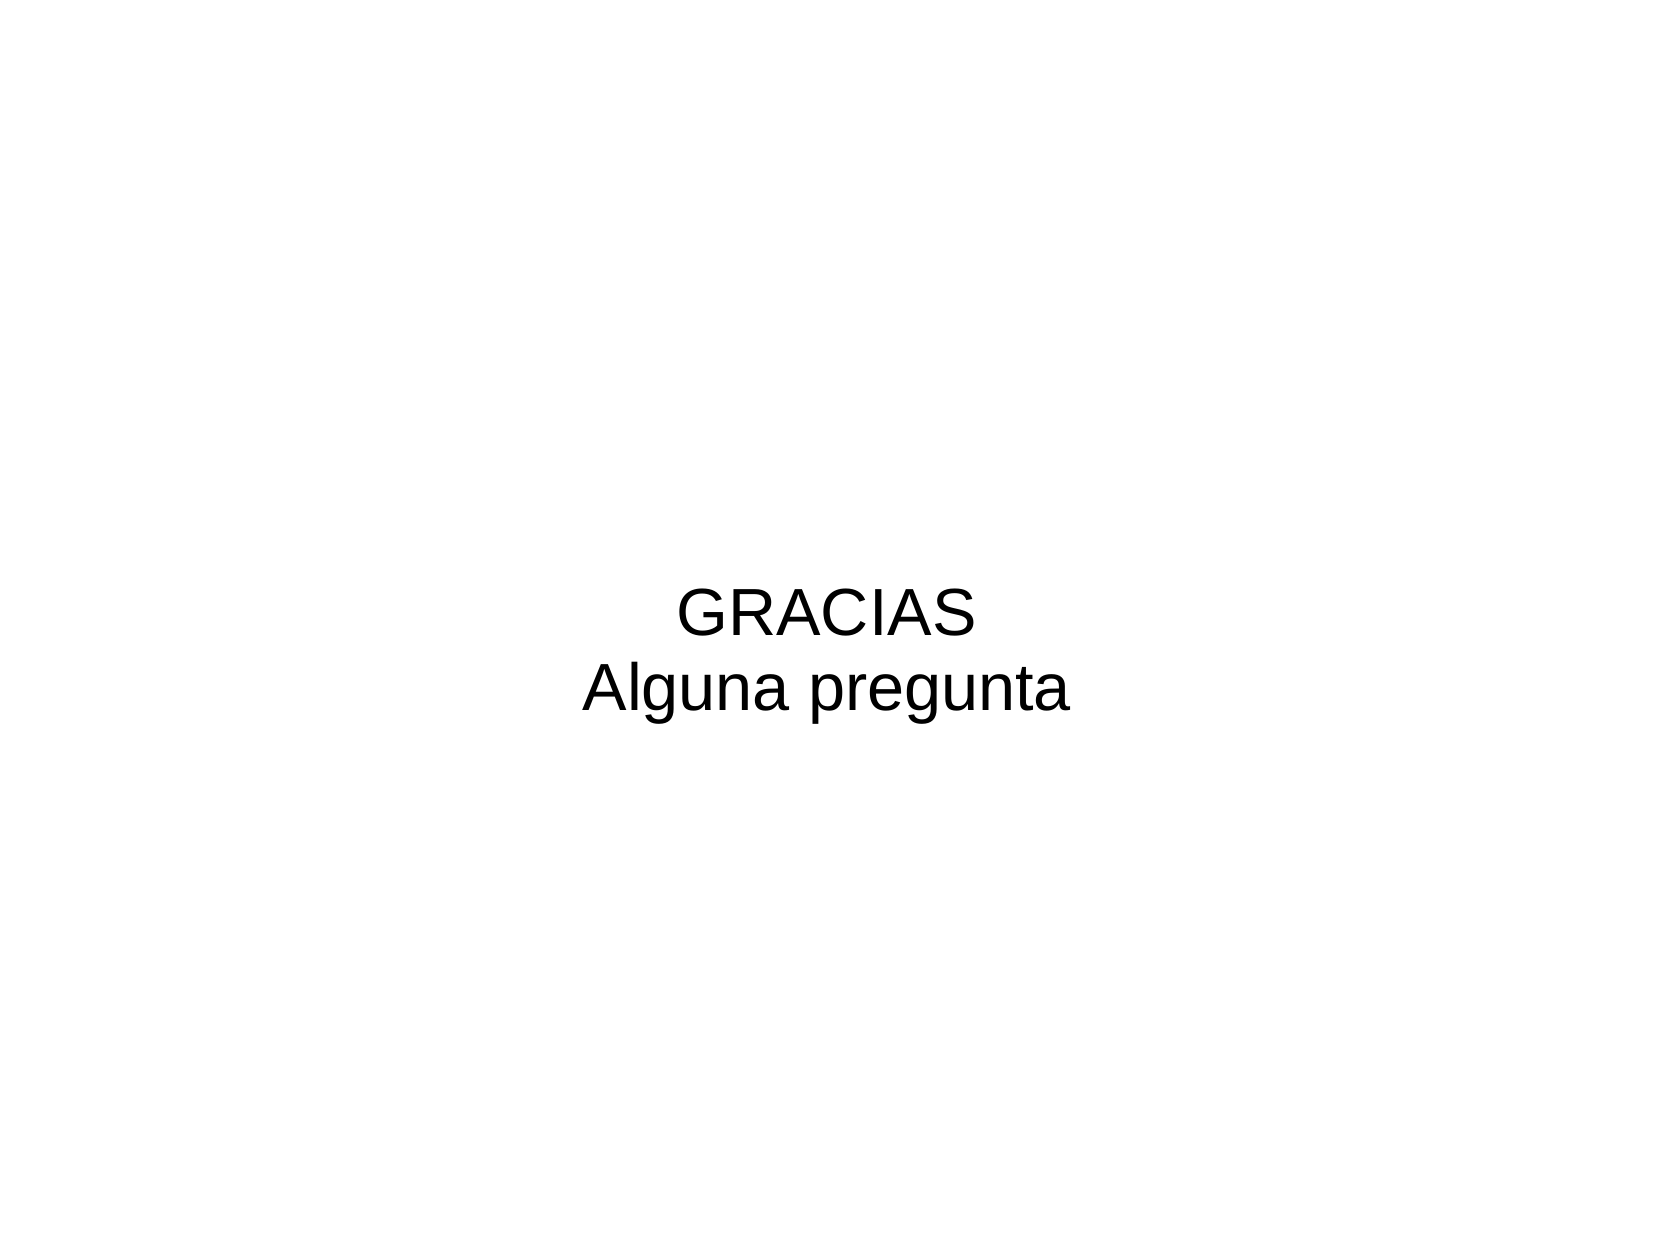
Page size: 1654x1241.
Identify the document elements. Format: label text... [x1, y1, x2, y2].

subtitle GRACIAS Alguna pregunta [82, 290, 1571, 1010]
